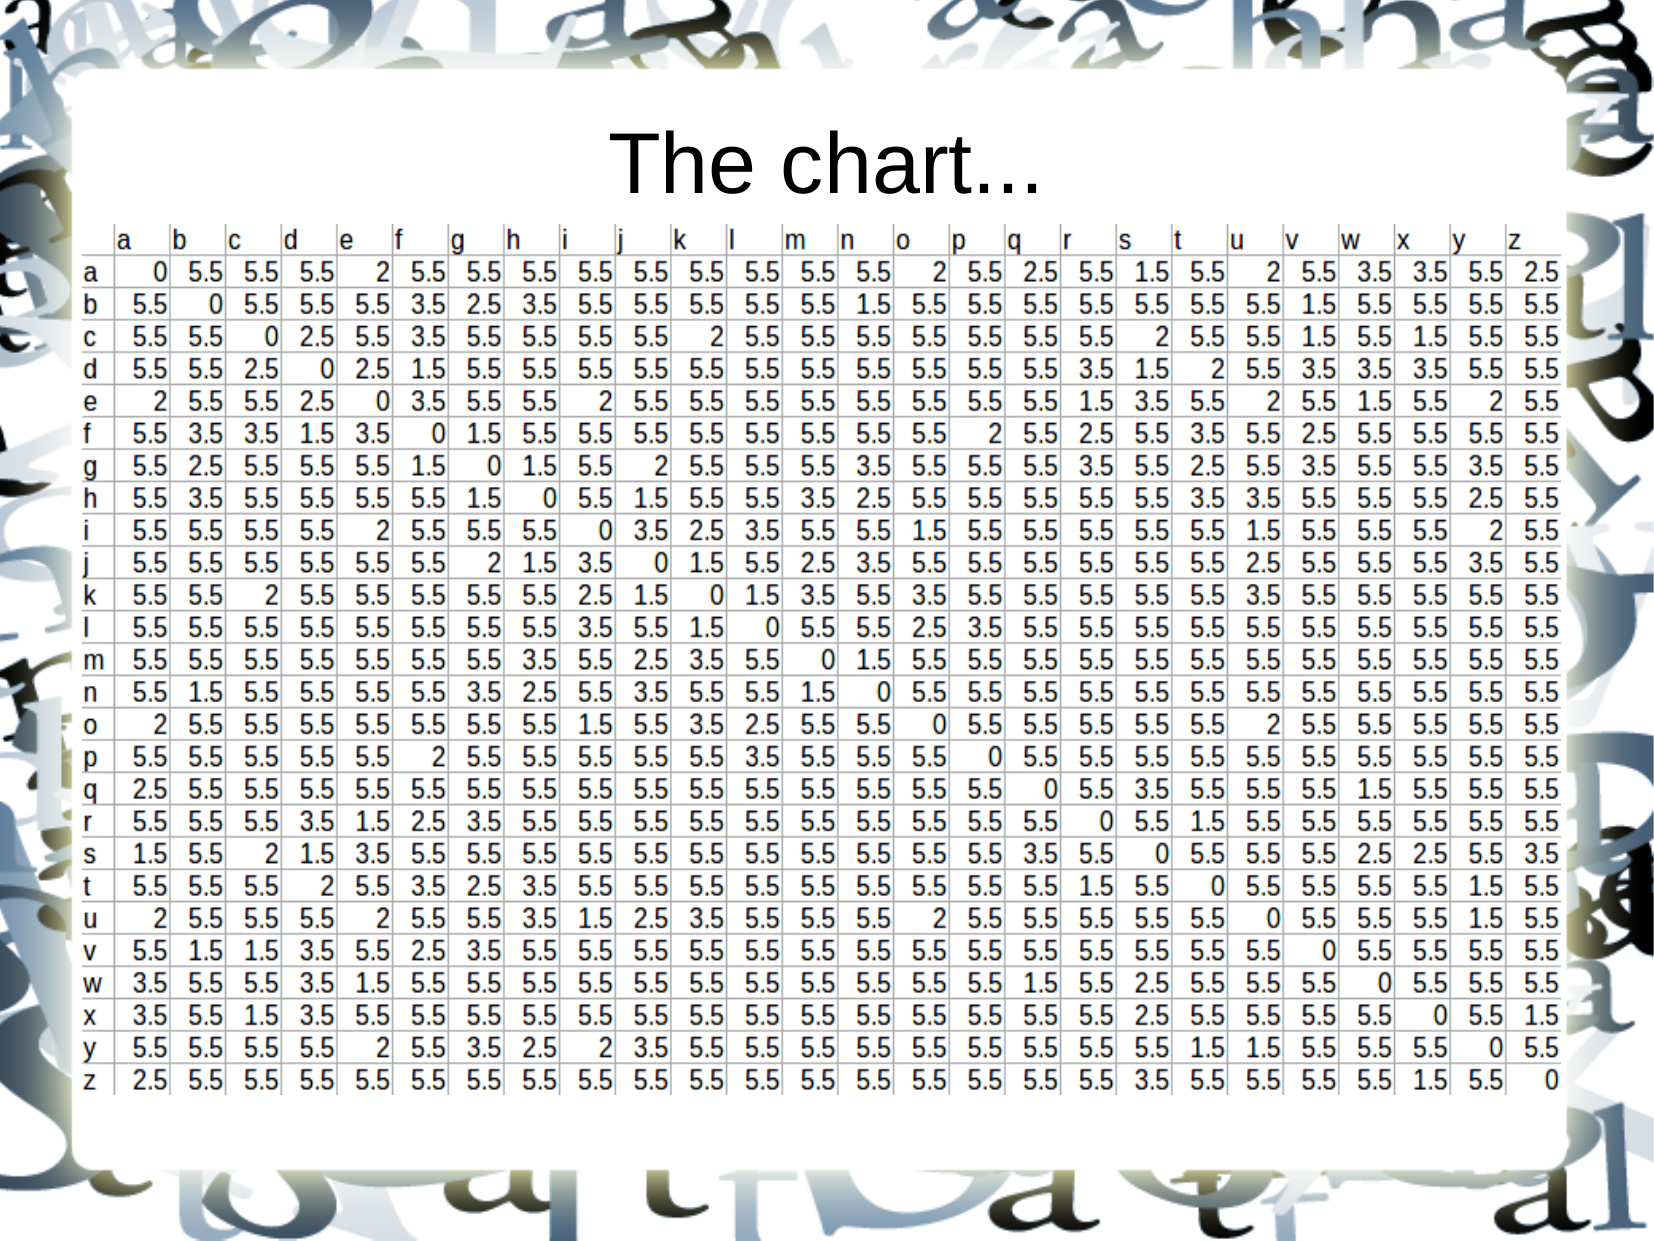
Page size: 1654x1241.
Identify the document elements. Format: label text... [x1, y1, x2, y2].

title The chart... [82, 60, 1571, 268]
picture [0, 0, 1654, 1241]
